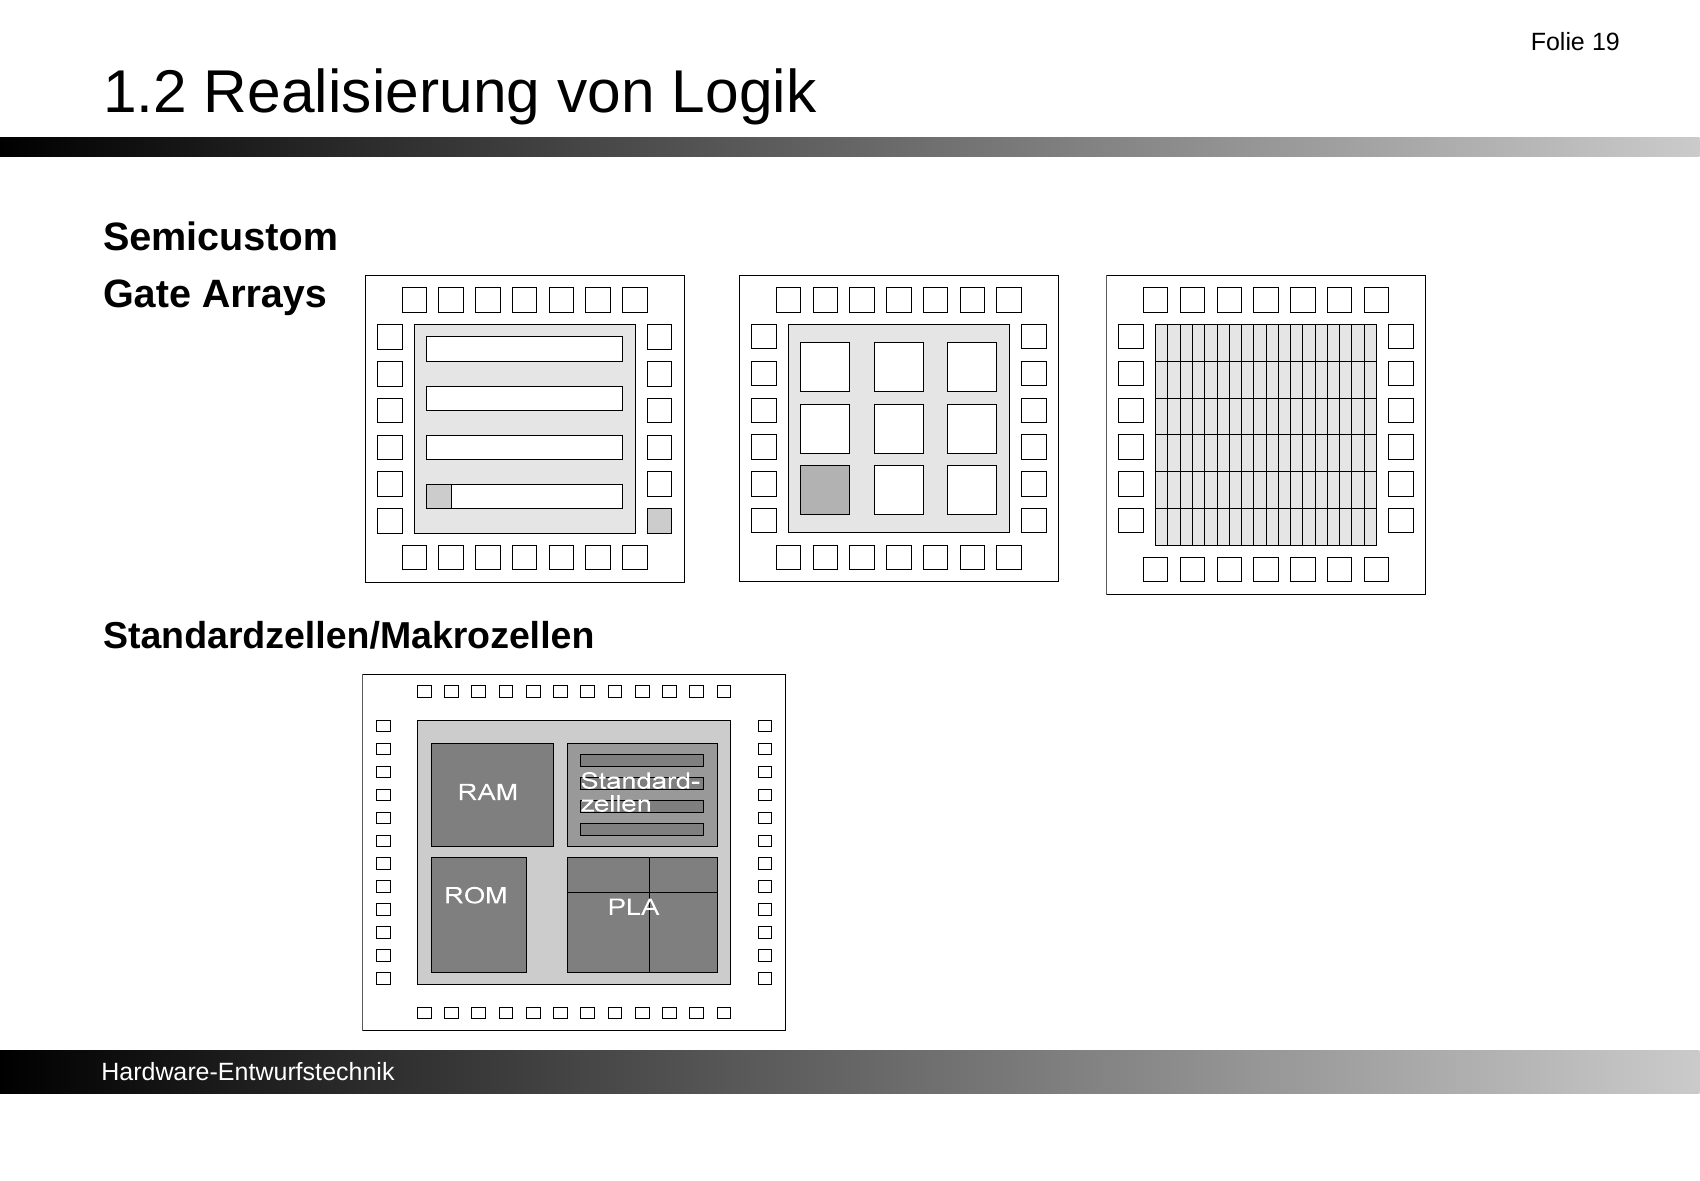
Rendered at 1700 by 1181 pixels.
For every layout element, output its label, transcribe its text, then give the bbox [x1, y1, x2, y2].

list Semicustom Gate Arrays Standardzellen/Makrozellen [87, 202, 1613, 1022]
chart [364, 275, 697, 595]
chart [1106, 275, 1438, 607]
chart [739, 275, 1071, 595]
title 1.2 Realisierung von Logik [87, 36, 1421, 142]
chart [362, 662, 813, 1042]
